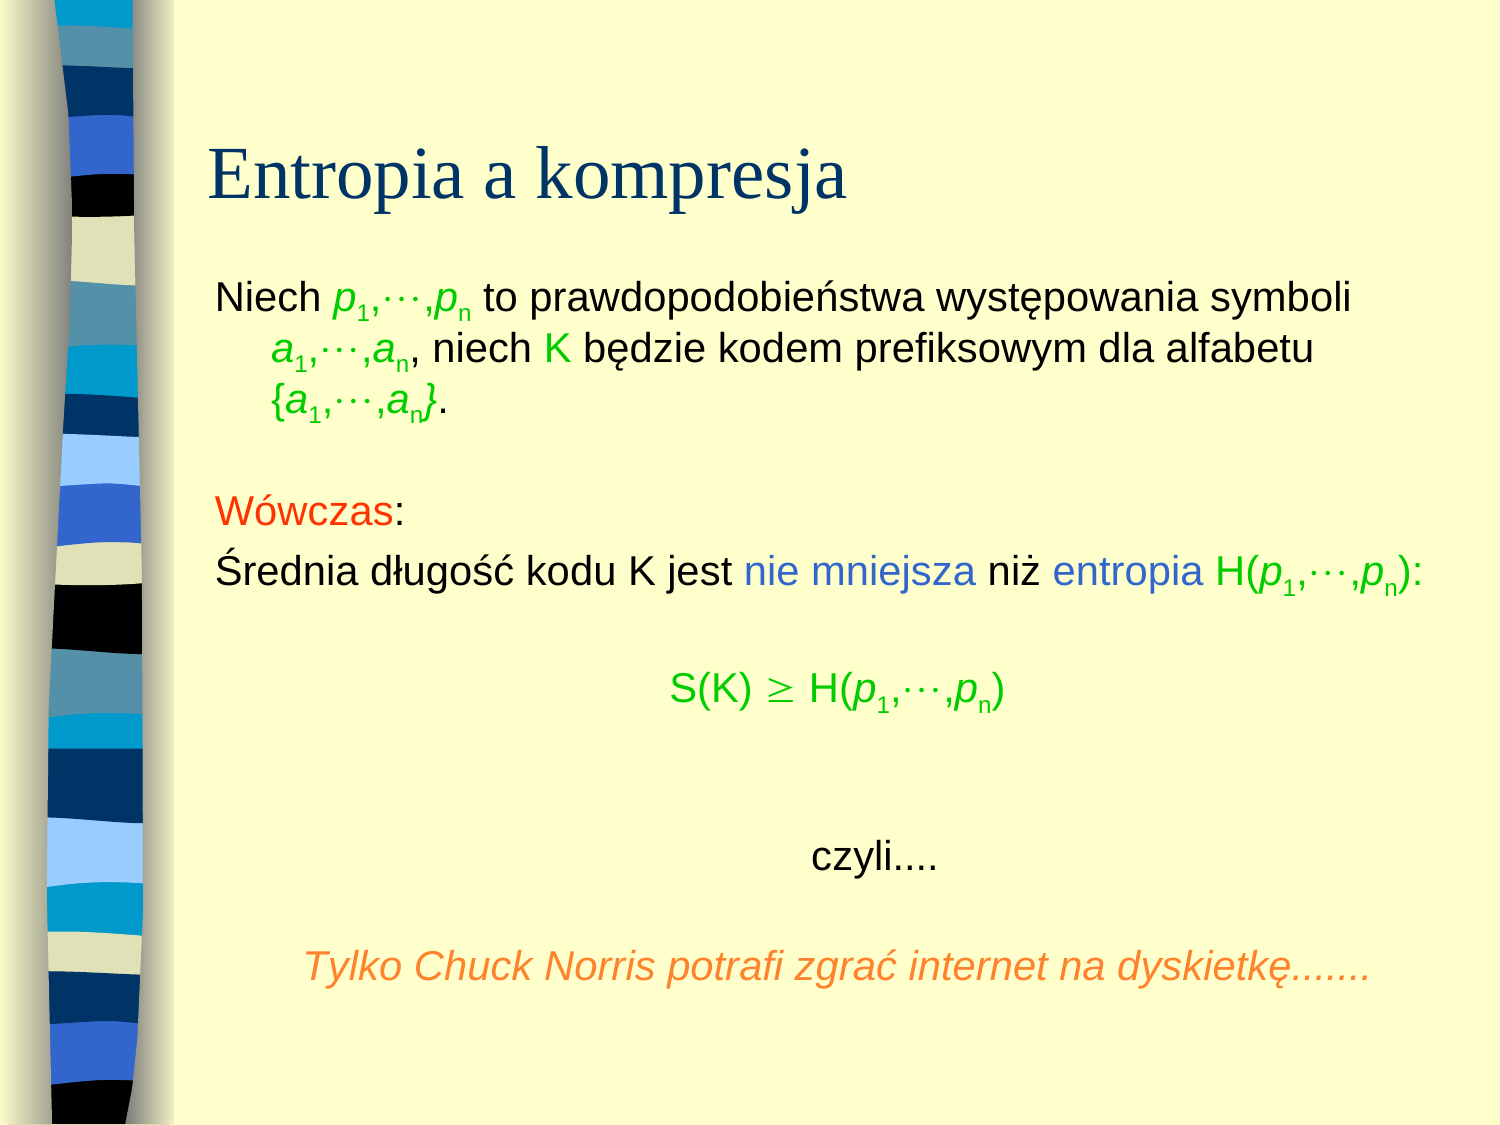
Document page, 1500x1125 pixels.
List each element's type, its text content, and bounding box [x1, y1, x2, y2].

title Entropia a kompresja [192, 74, 1468, 262]
list [174, 237, 1450, 913]
text_box Niech p1,,pn to prawdopodobieństwa występowania symboli a1,,an, niech K będzie kodem prefiksowym dla alfabetu {a1,,an}. Wówczas: Średnia długość kodu K jest nie mniejsza niż entropia H(p1,,pn): S(K)  H(p1,,pn) czyli.... Tylko Chuck Norris potrafi zgrać internet na dyskietkę....... [200, 262, 1476, 938]
